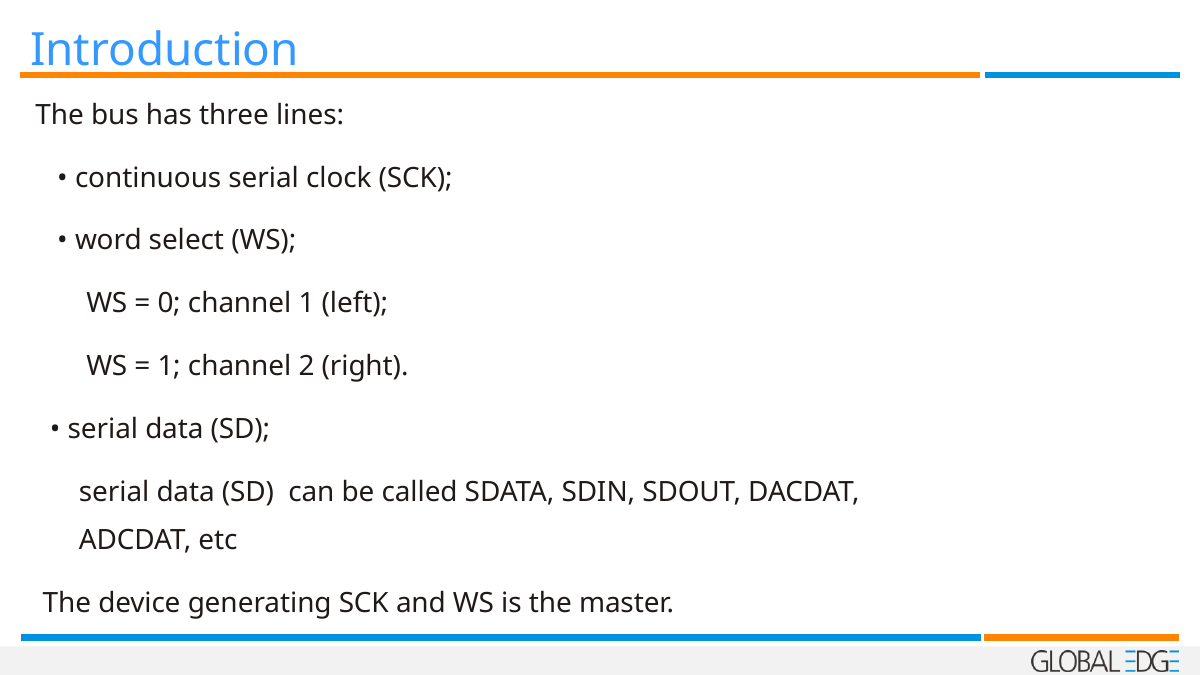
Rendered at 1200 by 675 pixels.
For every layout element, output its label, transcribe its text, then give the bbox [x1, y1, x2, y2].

title Introduction [30, 21, 1106, 75]
list The bus has three lines: • continuous serial clock (SCK); • word select (WS); WS = 0; channel 1 (left); WS = 1; channel 2 (right). • serial data (SD); serial data (SD) can be called SDATA, SDIN, SDOUT, DACDAT, ADCDAT, etc The device generating SCK and WS is the master. [35, 94, 1182, 626]
picture [1031, 650, 1179, 672]
